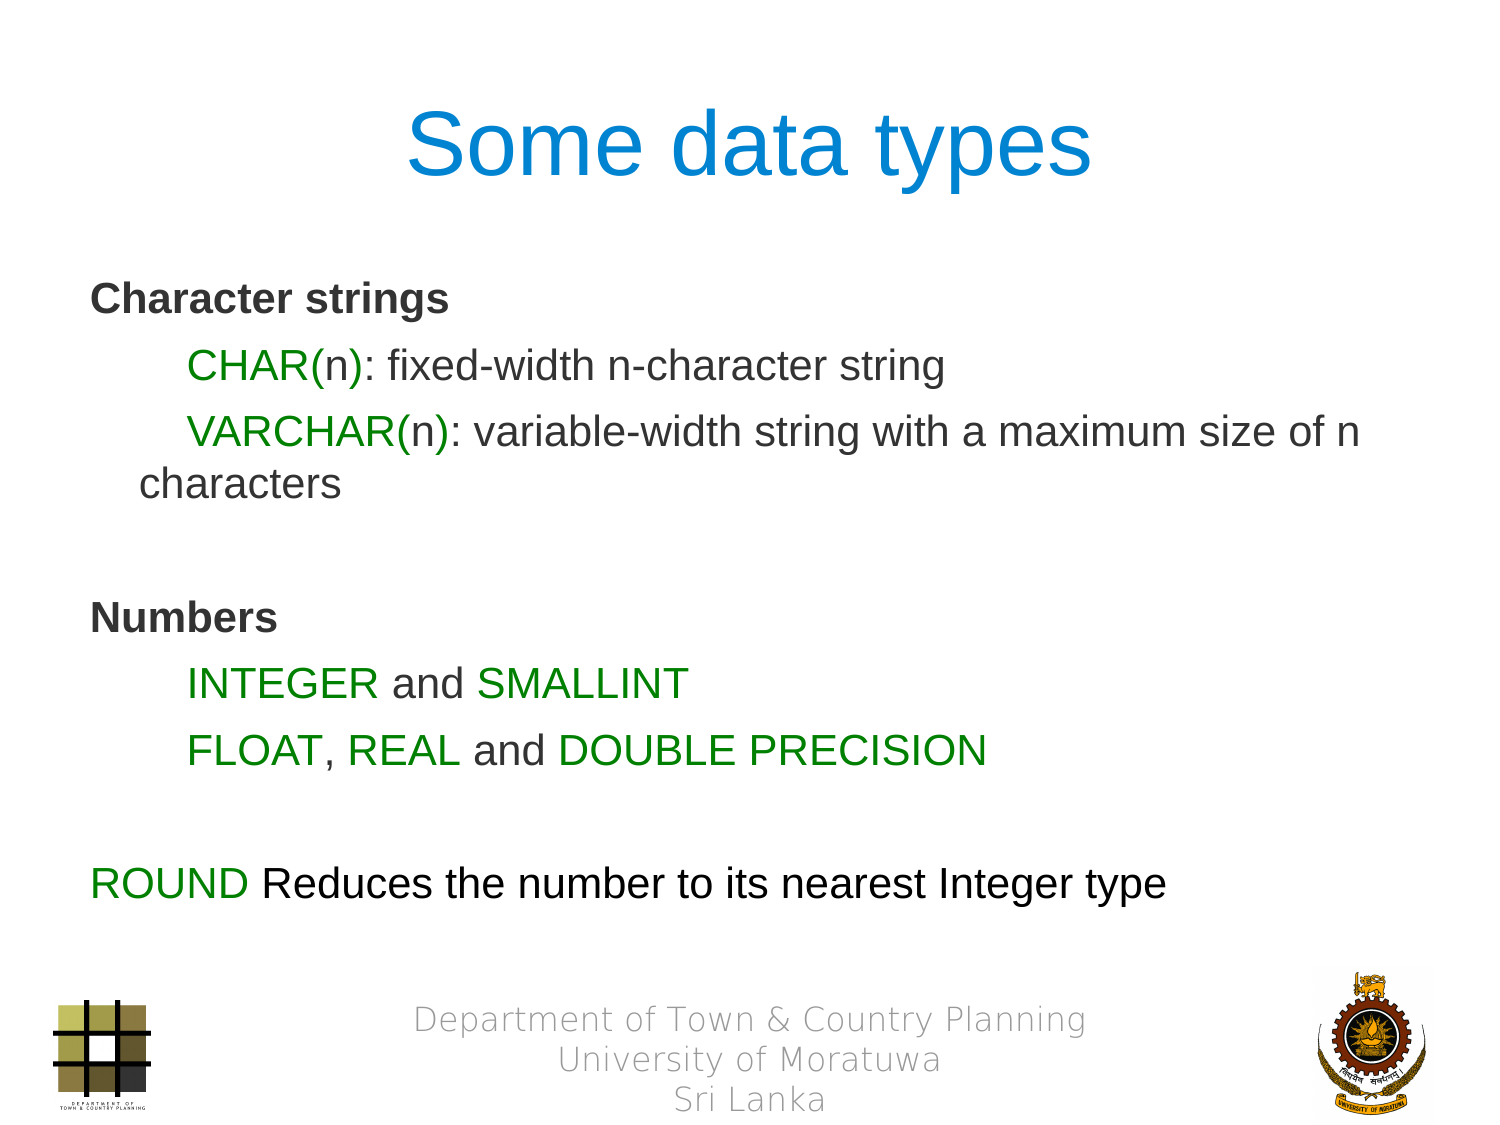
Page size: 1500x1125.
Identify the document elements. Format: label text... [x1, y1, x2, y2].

picture [53, 1000, 151, 1110]
title Some data types [75, 45, 1426, 233]
list Character strings CHAR(n): fixed-width n-character string VARCHAR(n): variable-width string with a maximum size of n characters Numbers INTEGER and SMALLINT FLOAT, REAL and DOUBLE PRECISION ROUND Reduces the number to its nearest Integer type [75, 262, 1426, 916]
picture [1312, 966, 1435, 1125]
